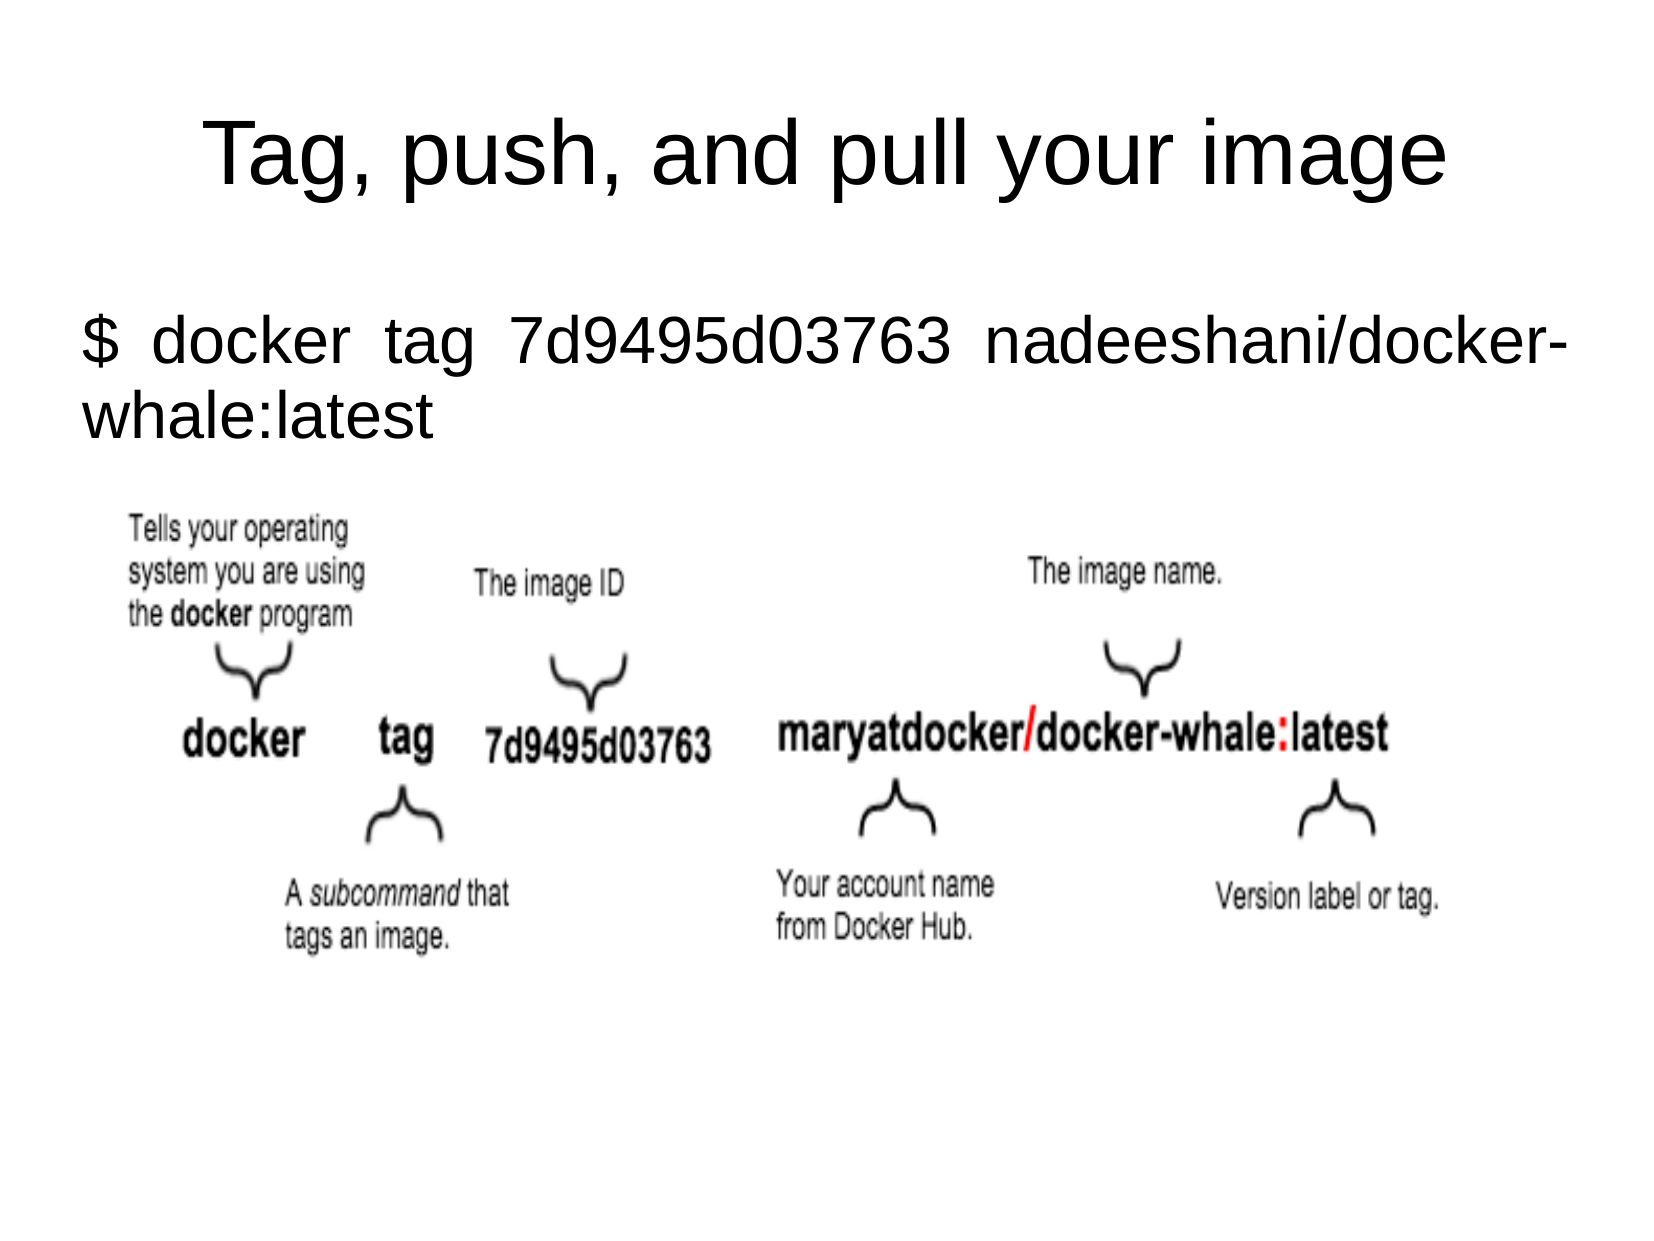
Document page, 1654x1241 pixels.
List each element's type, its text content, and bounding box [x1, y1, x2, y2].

subtitle $ docker tag 7d9495d03763 nadeeshani/docker-whale:latest [82, 290, 1571, 466]
title Tag, push, and pull your image [82, 49, 1571, 257]
picture [120, 463, 1501, 1081]
